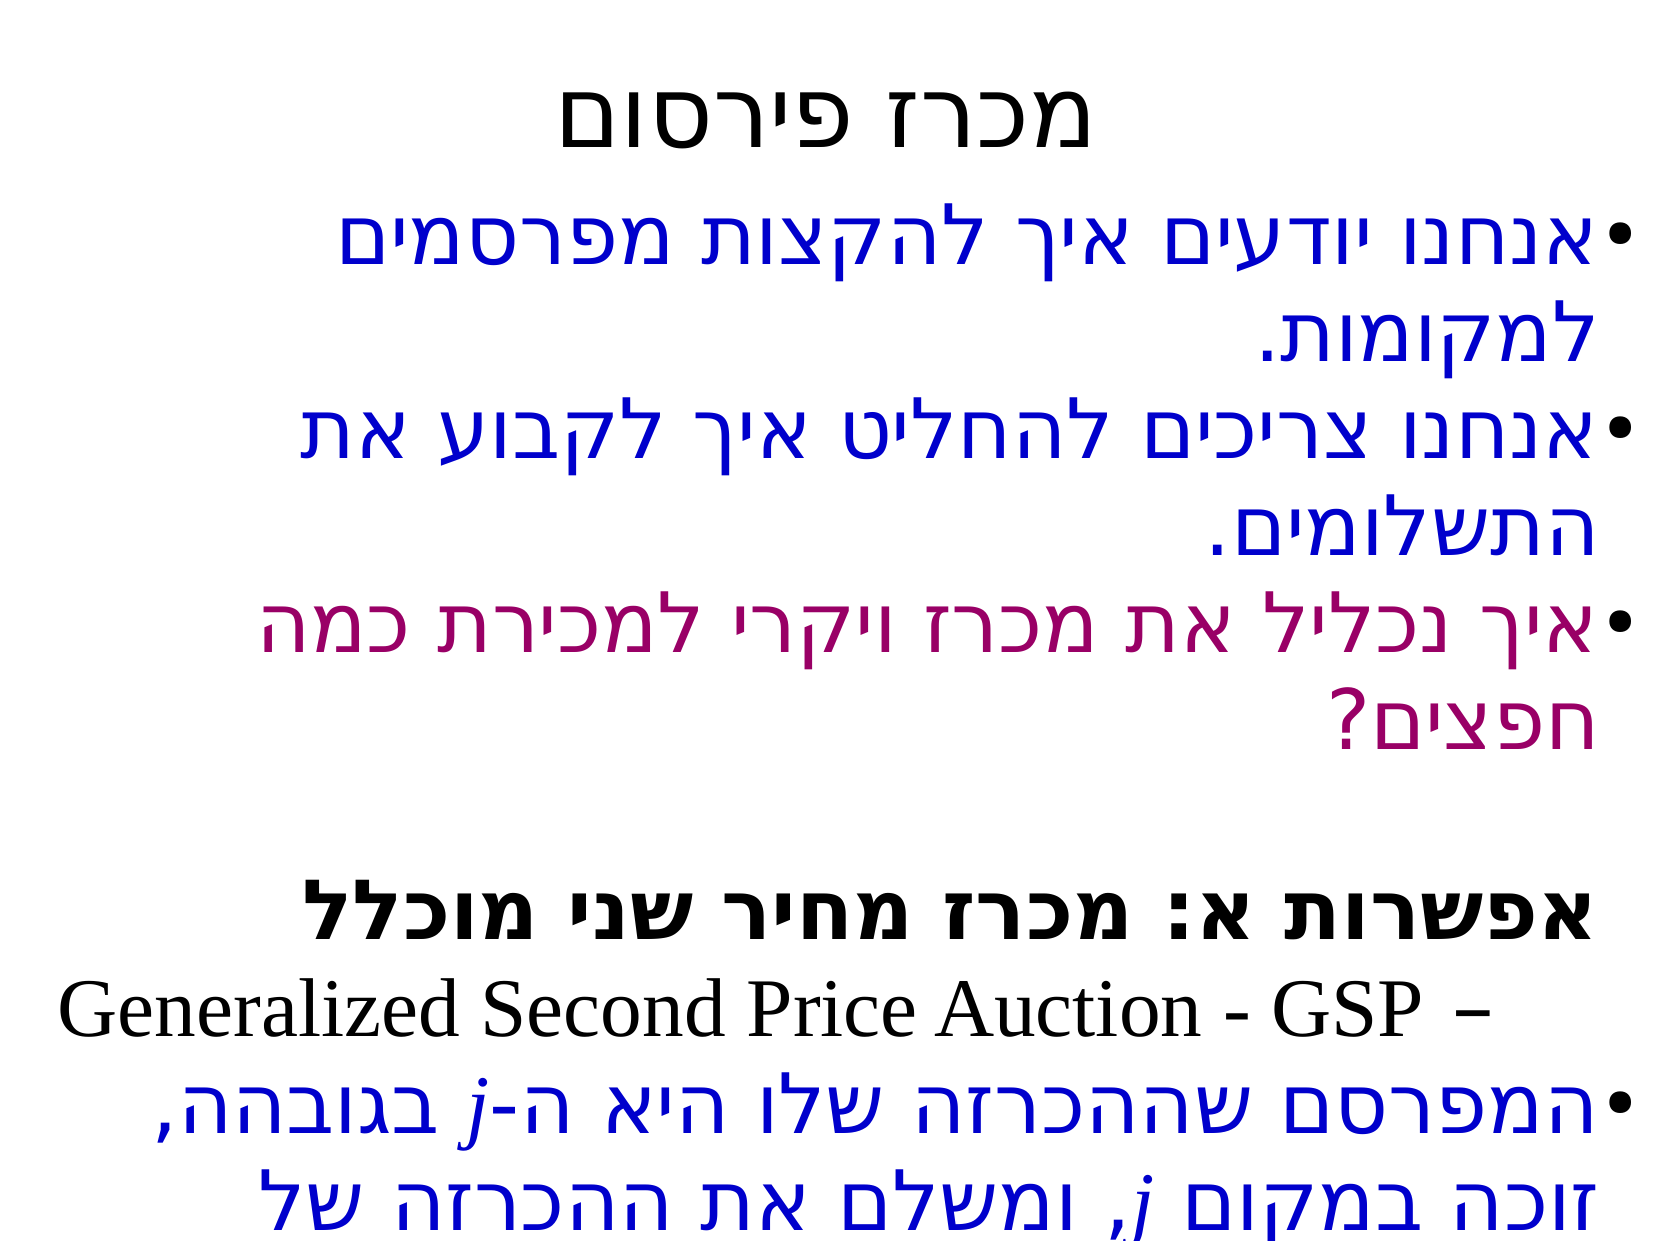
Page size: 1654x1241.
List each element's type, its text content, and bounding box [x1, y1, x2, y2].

title מכרז פירסום [0, 45, 1654, 181]
text_box אנחנו יודעים איך להקצות מפרסמים למקומות. אנחנו צריכים להחליט איך לקבוע את התשלומים. איך נכליל את מכרז ויקרי למכירת כמה חפצים? אפשרות א: מכרז מחיר שני מוכלל – Generalized Second Price Auction - GSP המפרסם שההכרזה שלו היא ה-j בגובהה, זוכה במקום j, ומשלם את ההכרזה של המפרסם ה-j+1. כשיש רק מקום אחד – זה בדיוק מכרז ויקרי. כשיש שני מקומות או יותר – האם המכרז אמיתי? [0, 180, 1651, 1241]
